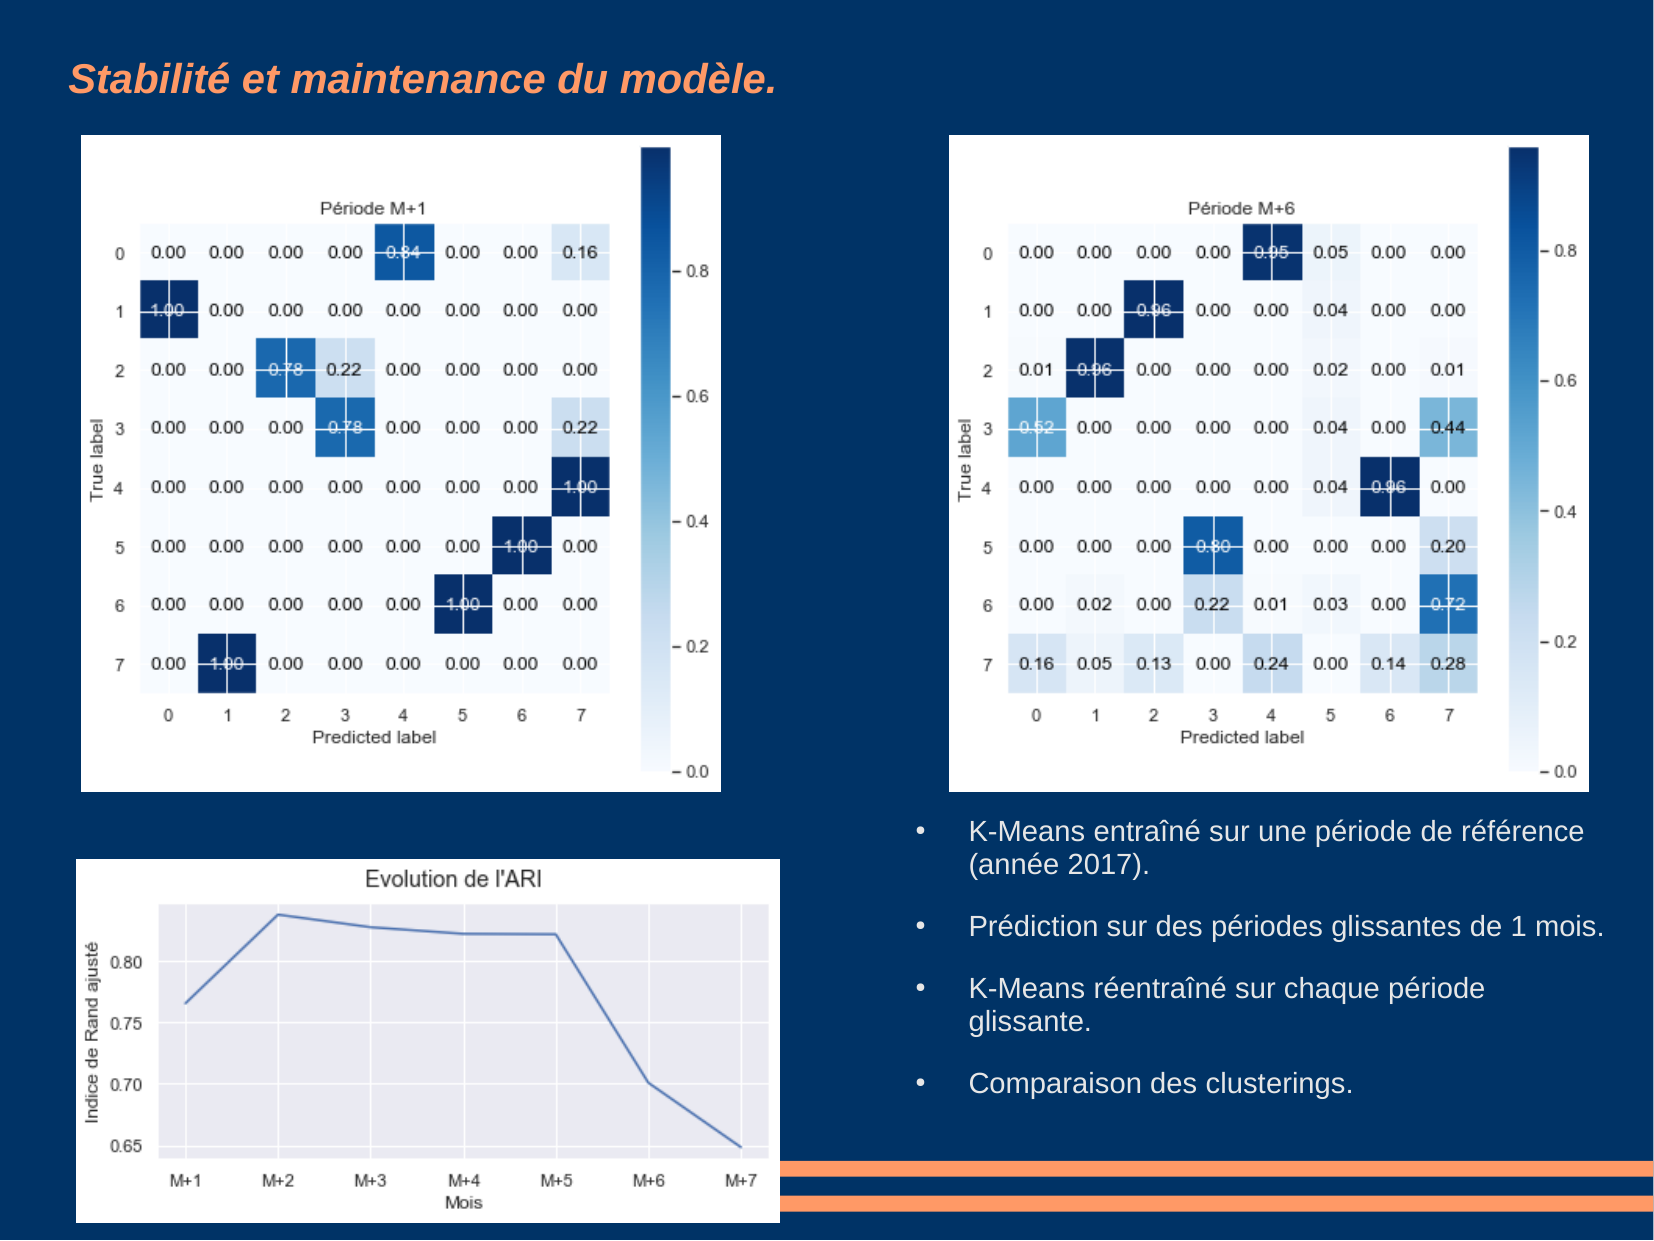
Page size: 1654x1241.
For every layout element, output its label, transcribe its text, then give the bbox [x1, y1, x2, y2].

picture [949, 135, 1589, 793]
list K-Means entraîné sur une période de référence (année 2017). Prédiction sur des périodes glissantes de 1 mois. K-Means réentraîné sur chaque période glissante. Comparaison des clusterings. [897, 814, 1607, 1241]
title Stabilité et maintenance du modèle. [68, 4, 1481, 154]
picture [81, 135, 721, 793]
picture [76, 859, 780, 1223]
